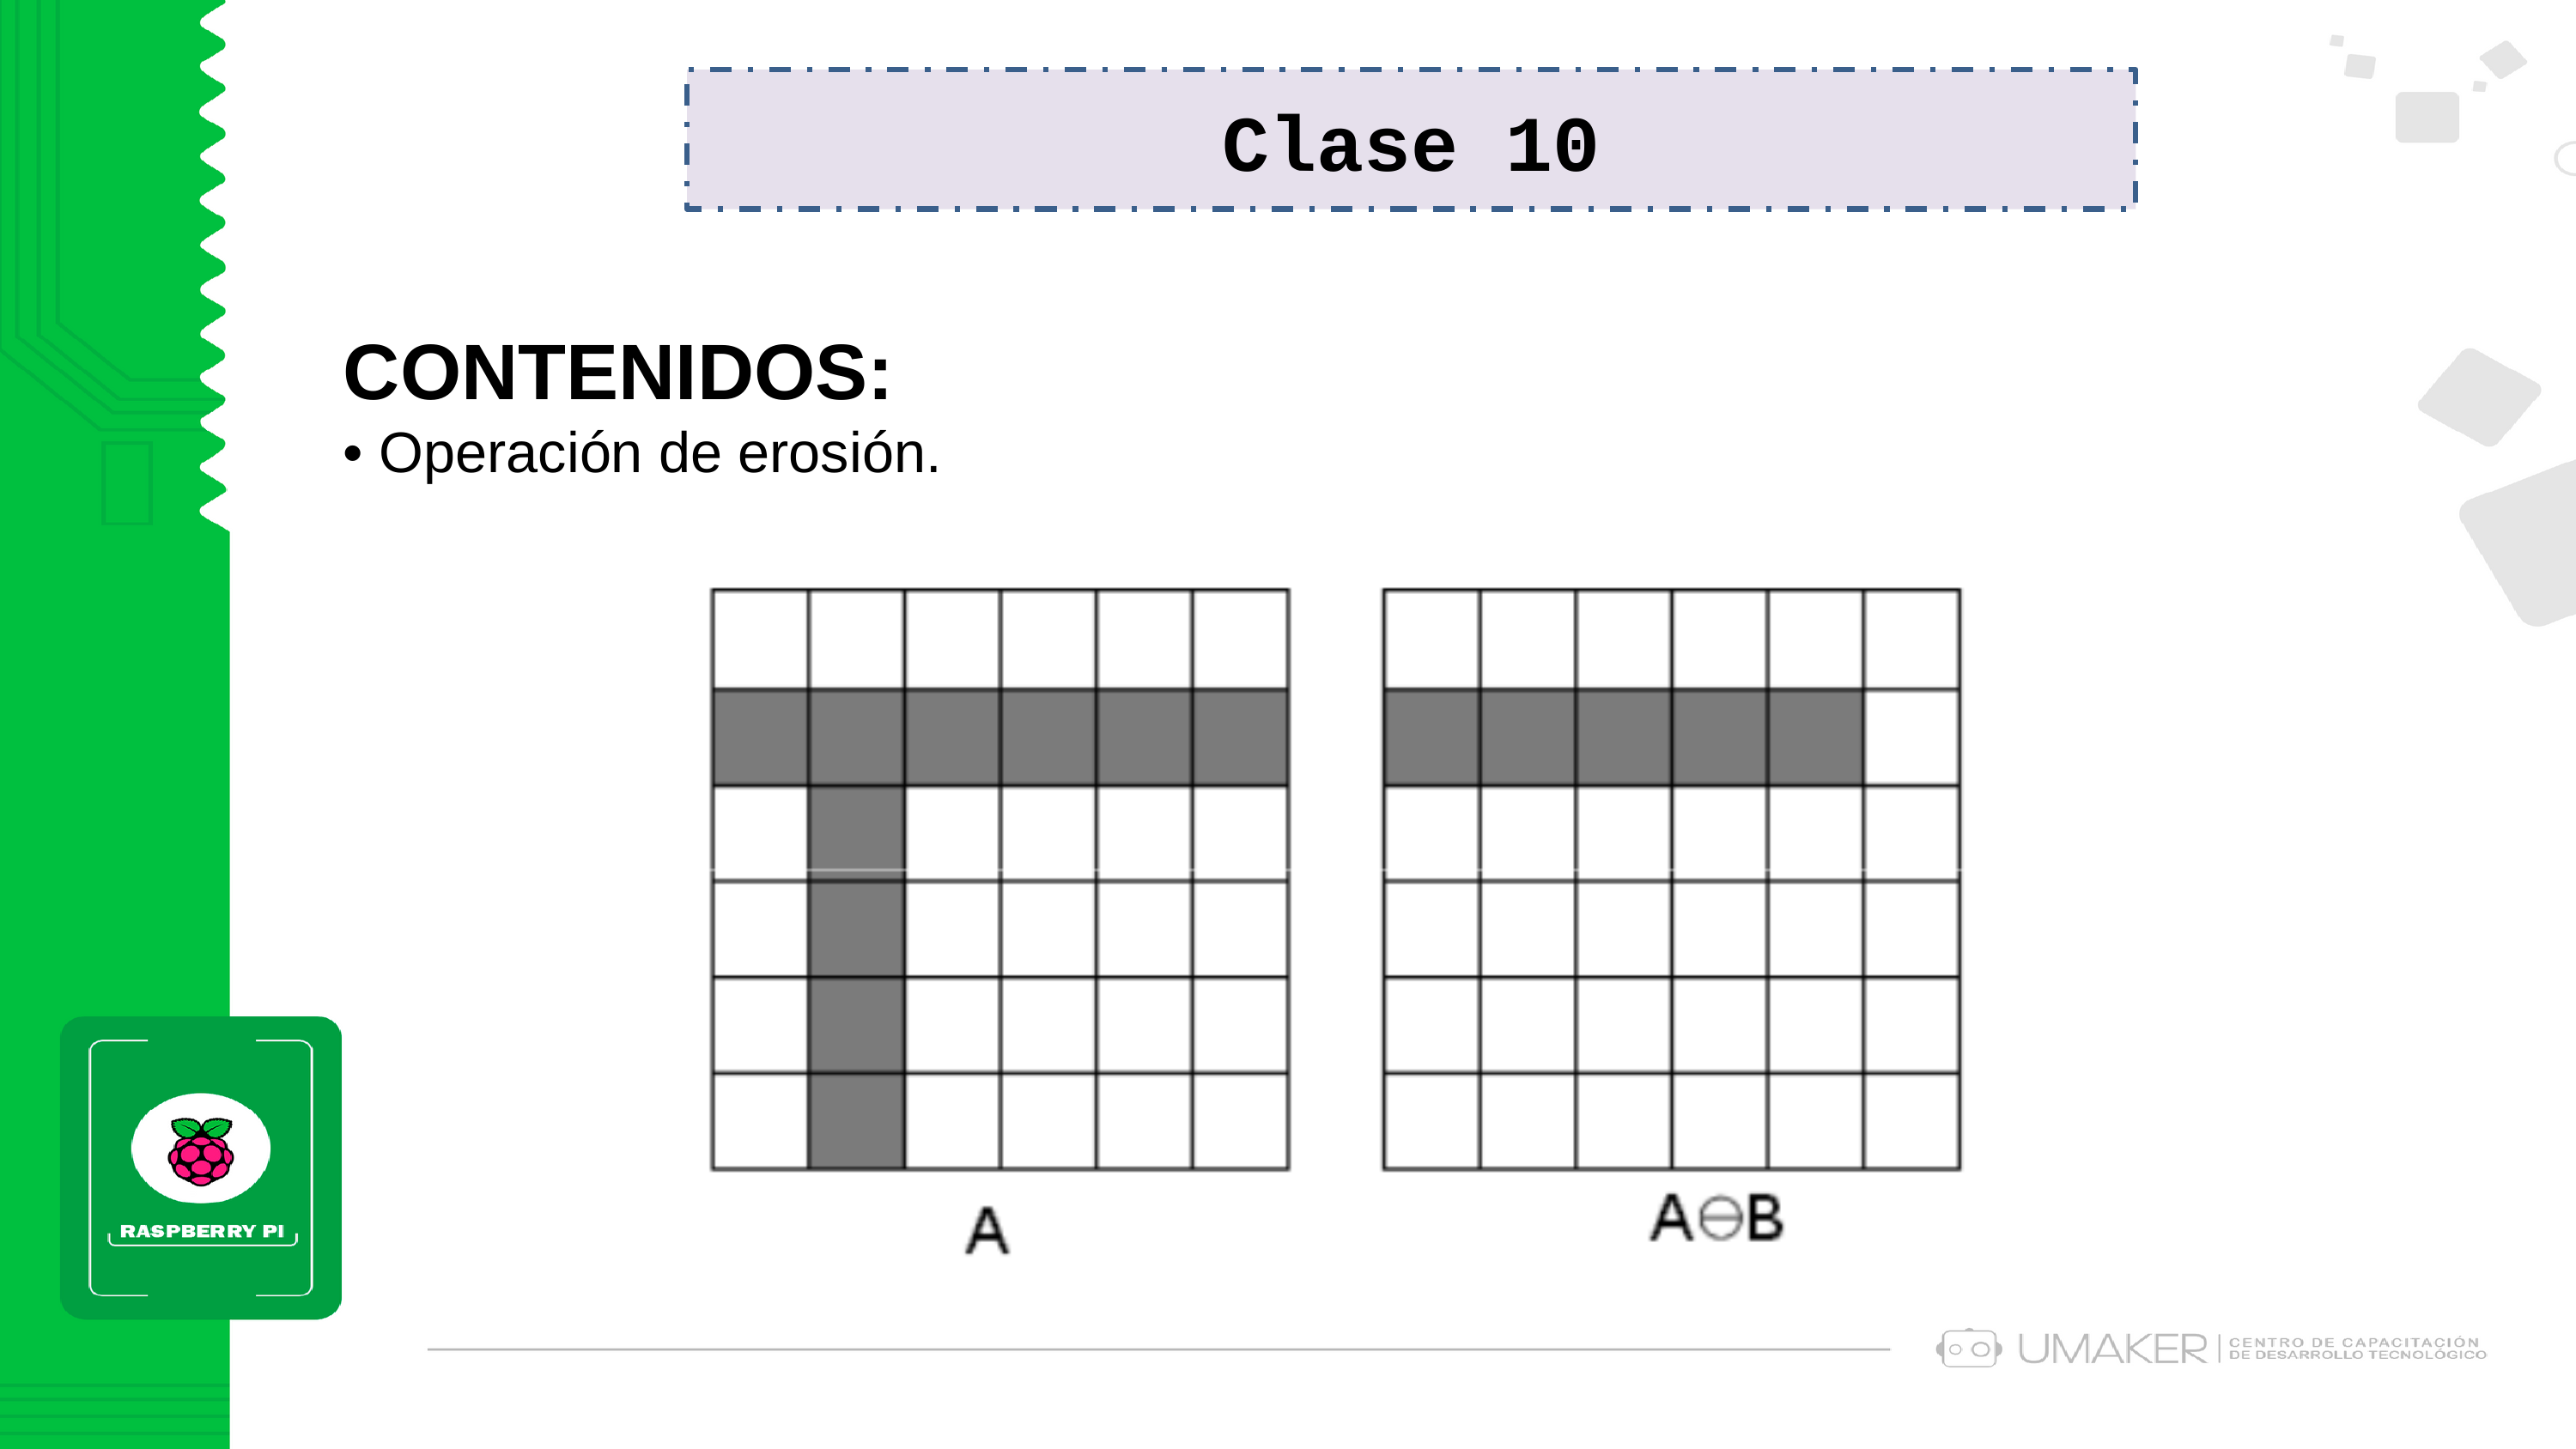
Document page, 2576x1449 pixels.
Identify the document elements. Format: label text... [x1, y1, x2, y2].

text_box Clase 10 [687, 70, 2136, 209]
picture [0, 0, 2576, 1449]
text_box CONTENIDOS: • Operación de erosión. [331, 314, 2465, 1207]
